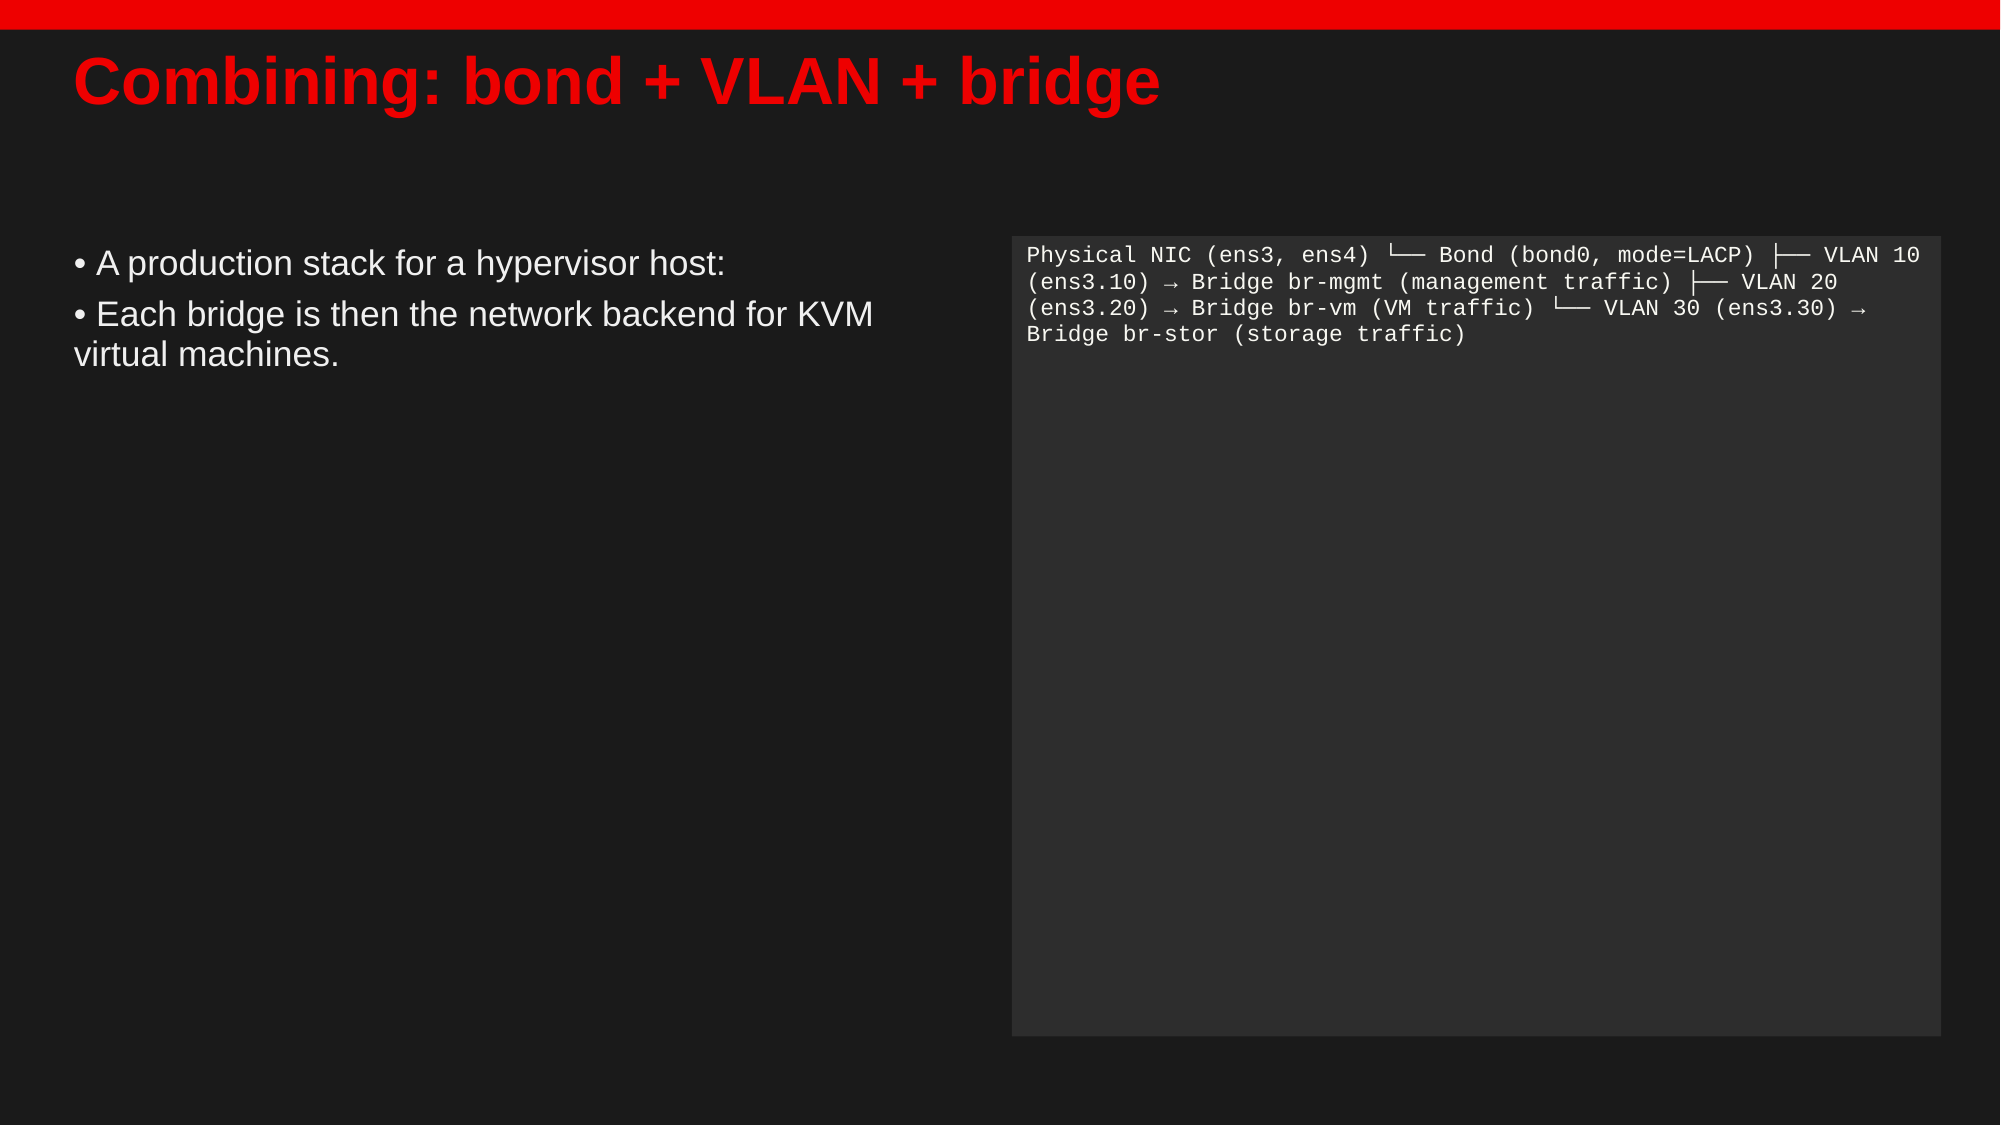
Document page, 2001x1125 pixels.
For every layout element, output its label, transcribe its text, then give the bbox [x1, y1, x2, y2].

text_box • A production stack for a hypervisor host: • Each bridge is then the network backend for KVM virtual machines. [59, 236, 989, 1037]
text_box Physical NIC (ens3, ens4) └── Bond (bond0, mode=LACP) ├── VLAN 10 (ens3.10) → Bridge br-mgmt (management traffic) ├── VLAN 20 (ens3.20) → Bridge br-vm (VM traffic) └── VLAN 30 (ens3.30) → Bridge br-stor (storage traffic) [1011, 236, 1942, 1037]
text_box Combining: bond + VLAN + bridge [59, 36, 1942, 208]
text_box [0, 0, 2001, 30]
